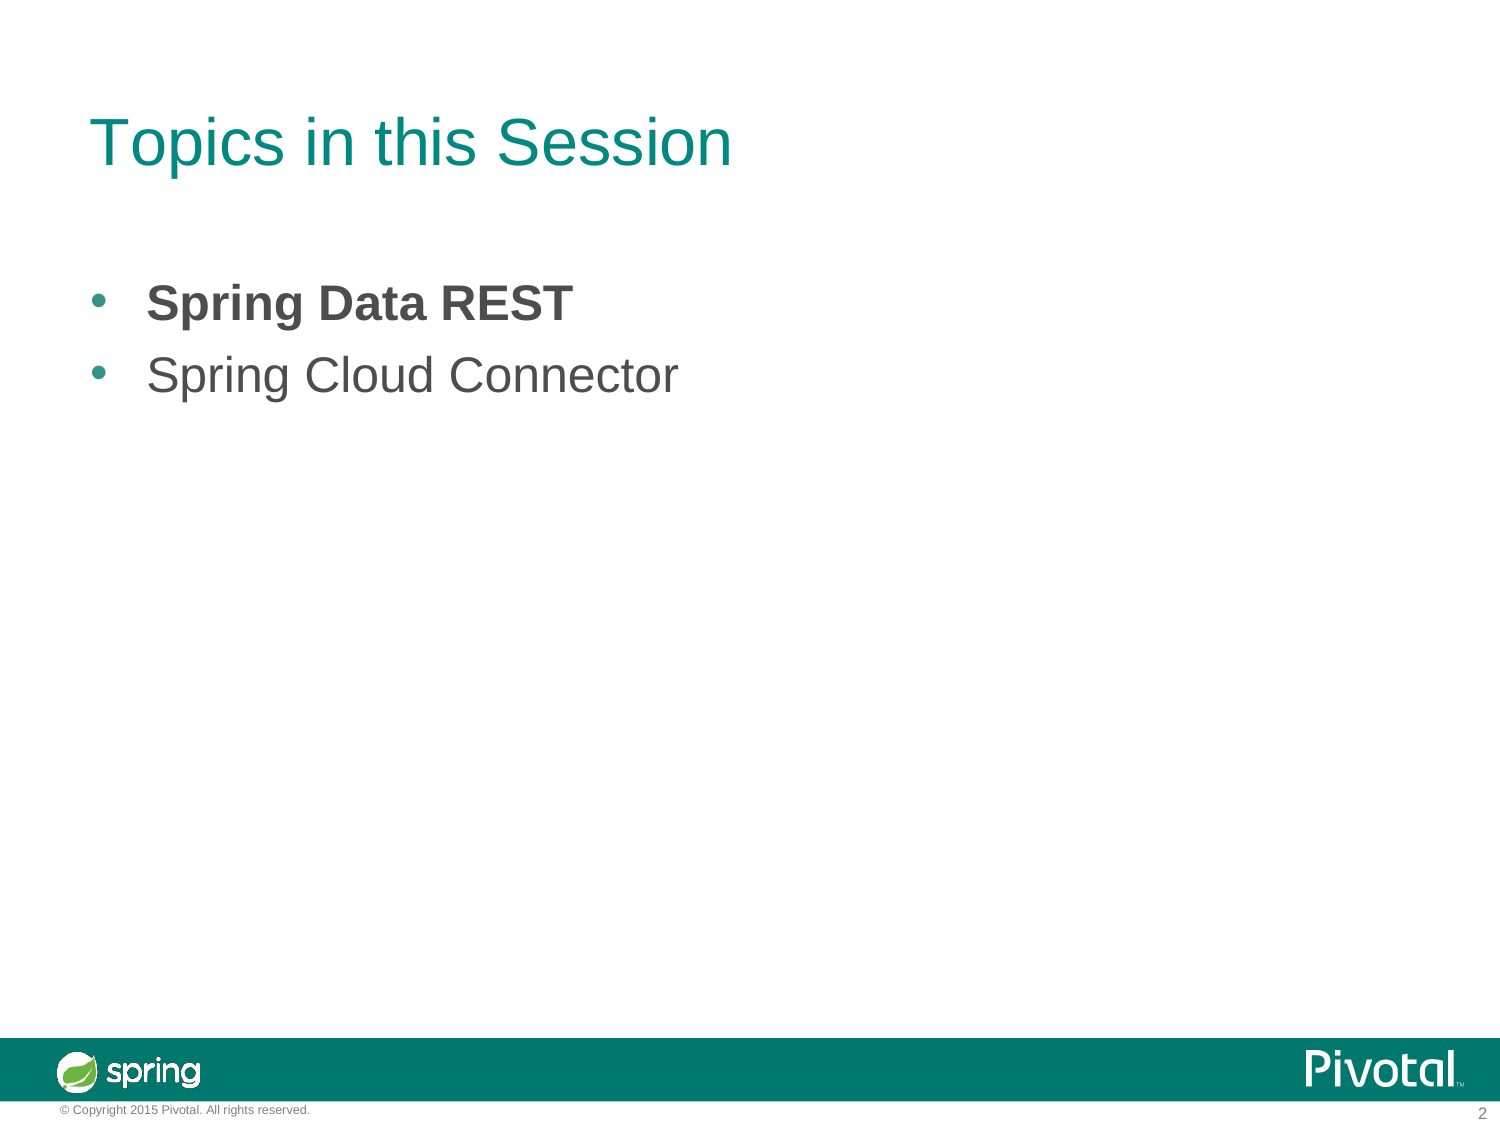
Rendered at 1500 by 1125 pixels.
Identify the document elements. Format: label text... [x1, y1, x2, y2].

list Spring Data REST Spring Cloud Connector [75, 262, 1426, 931]
picture [32, 1041, 210, 1103]
picture [1306, 1050, 1464, 1087]
title Topics in this Session [75, 91, 1426, 187]
